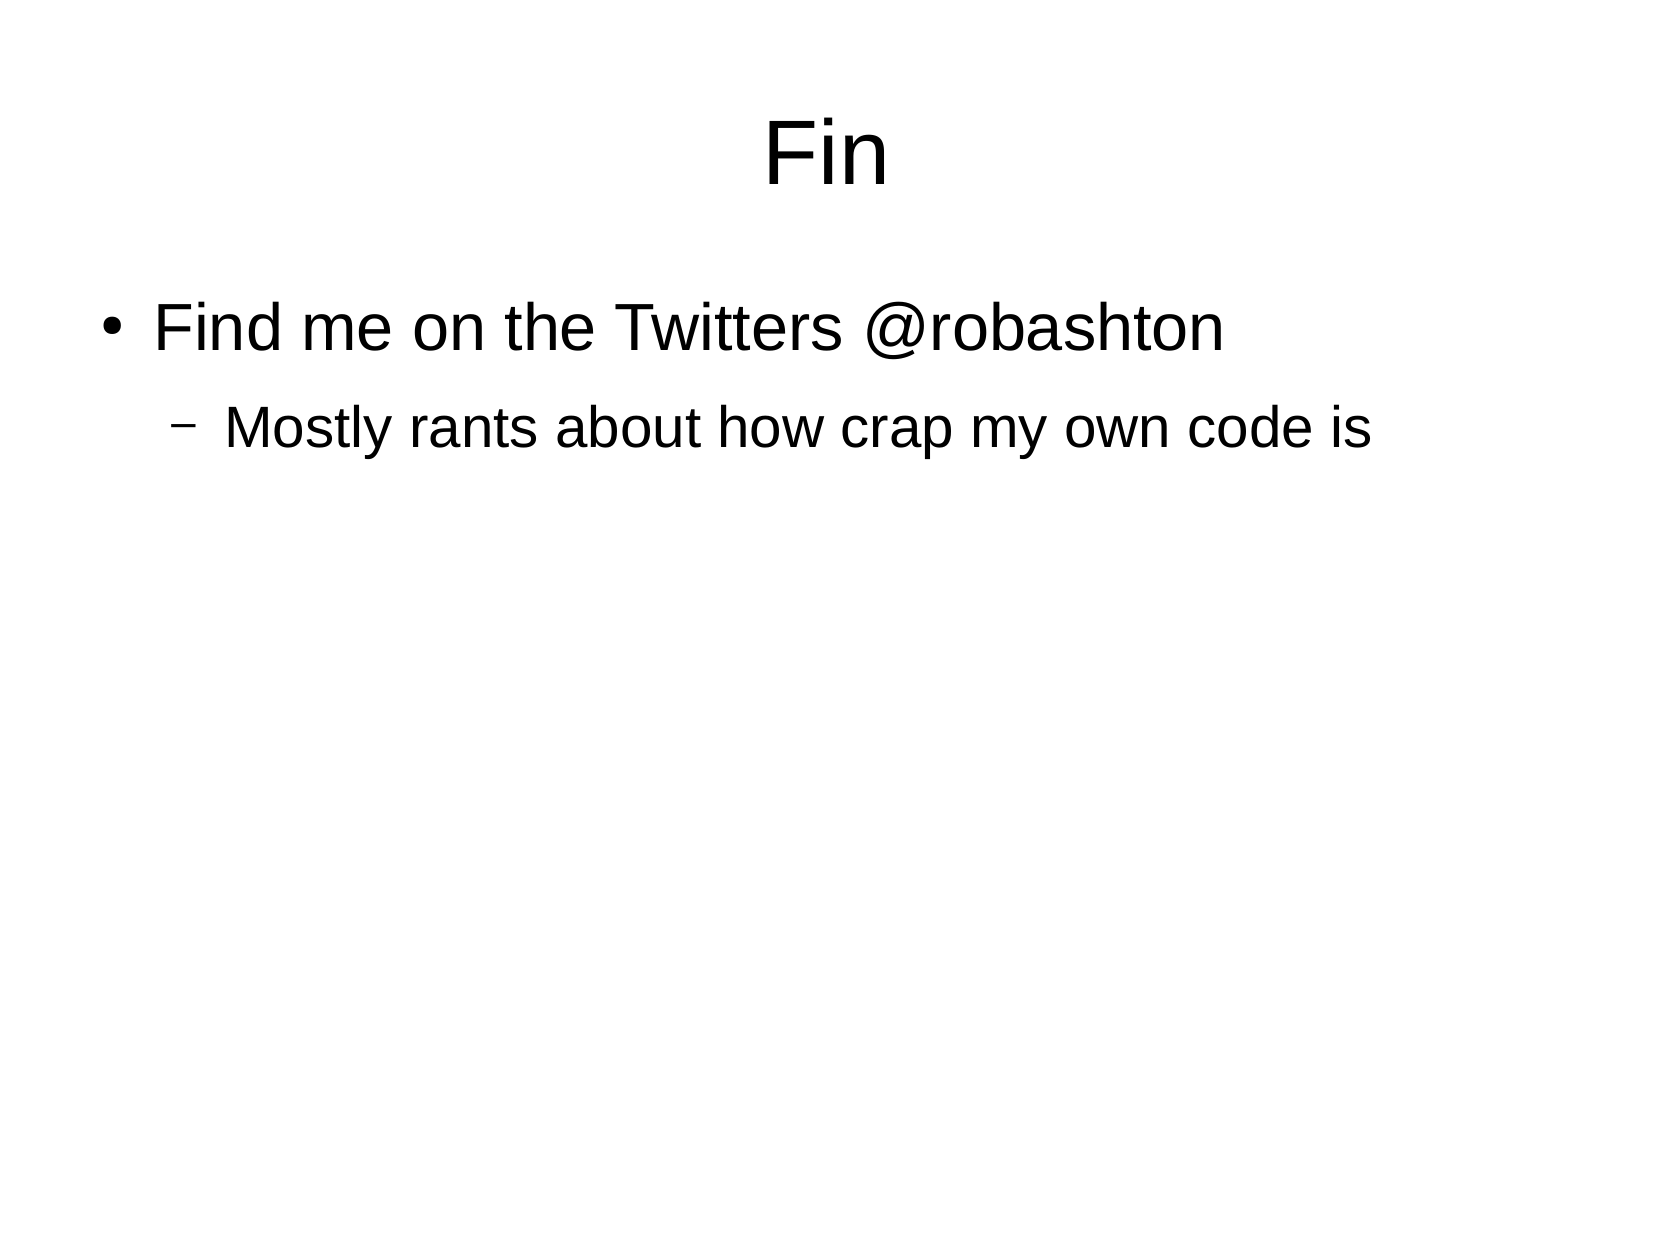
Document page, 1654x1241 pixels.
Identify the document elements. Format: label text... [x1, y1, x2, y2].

title Fin [82, 49, 1571, 257]
list Find me on the Twitters @robashton Mostly rants about how crap my own code is [82, 290, 1538, 1010]
